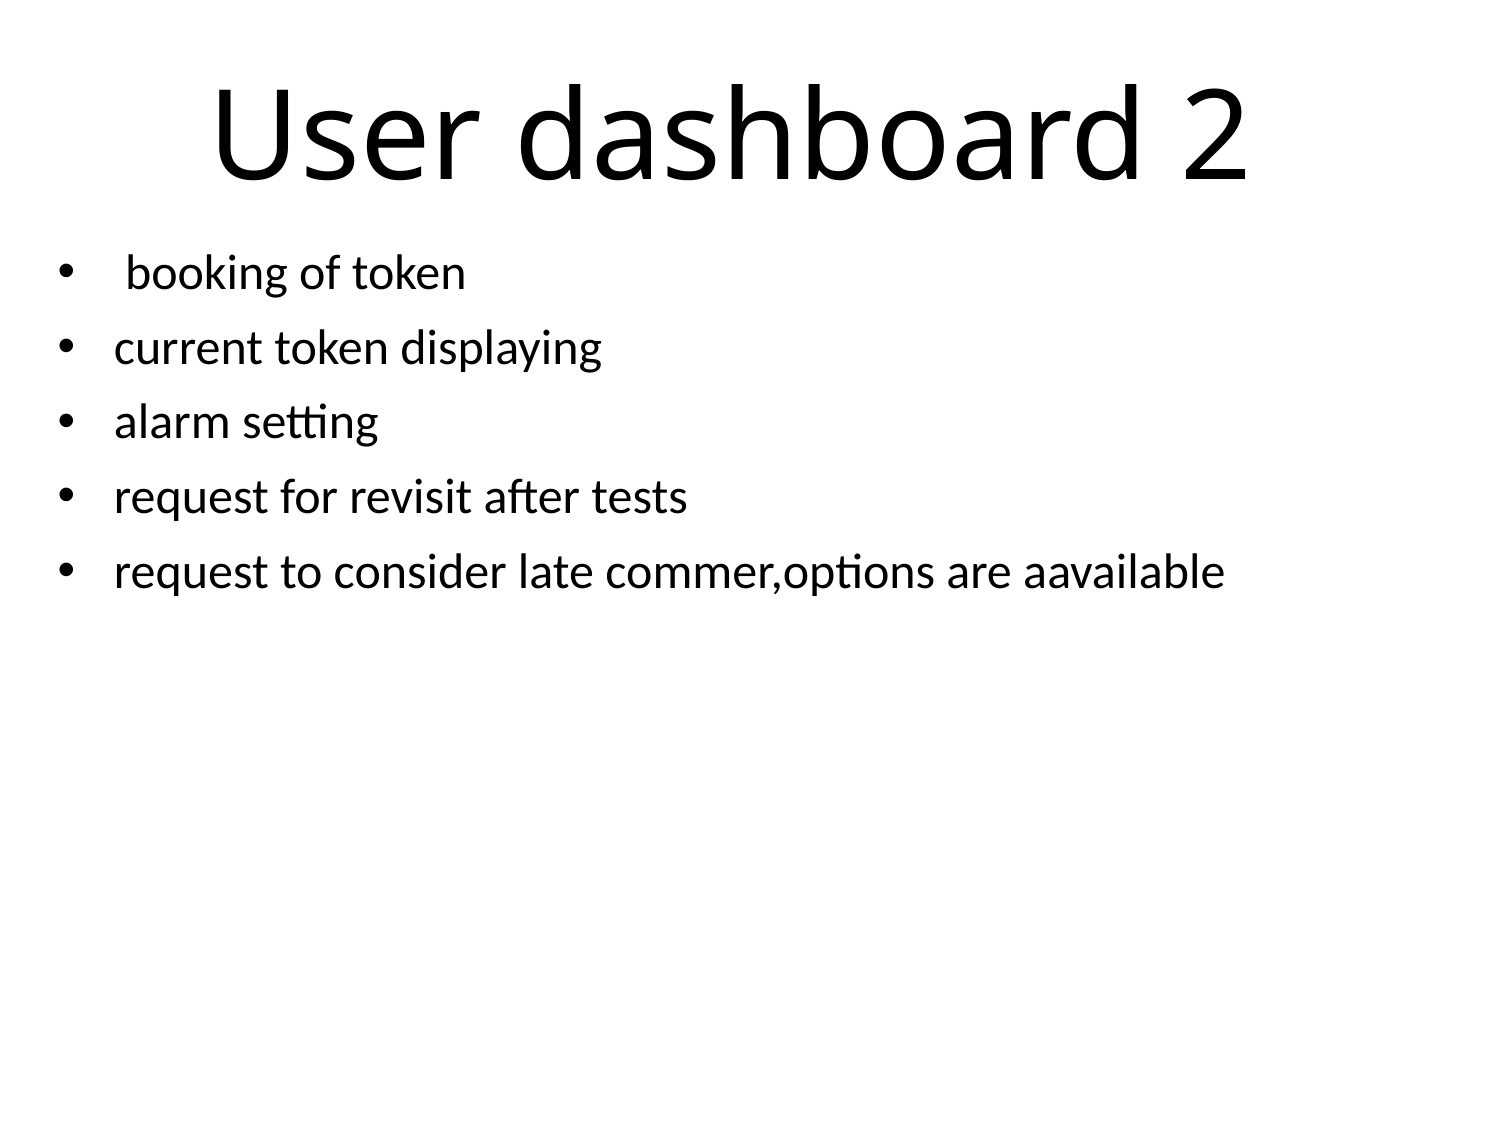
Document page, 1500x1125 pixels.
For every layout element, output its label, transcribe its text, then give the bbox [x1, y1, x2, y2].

subtitle booking of token current token displaying alarm setting request for revisit after tests request to consider late commer,options are aavailable [42, 238, 1474, 1082]
title User dashboard 2 [48, 6, 1414, 215]
